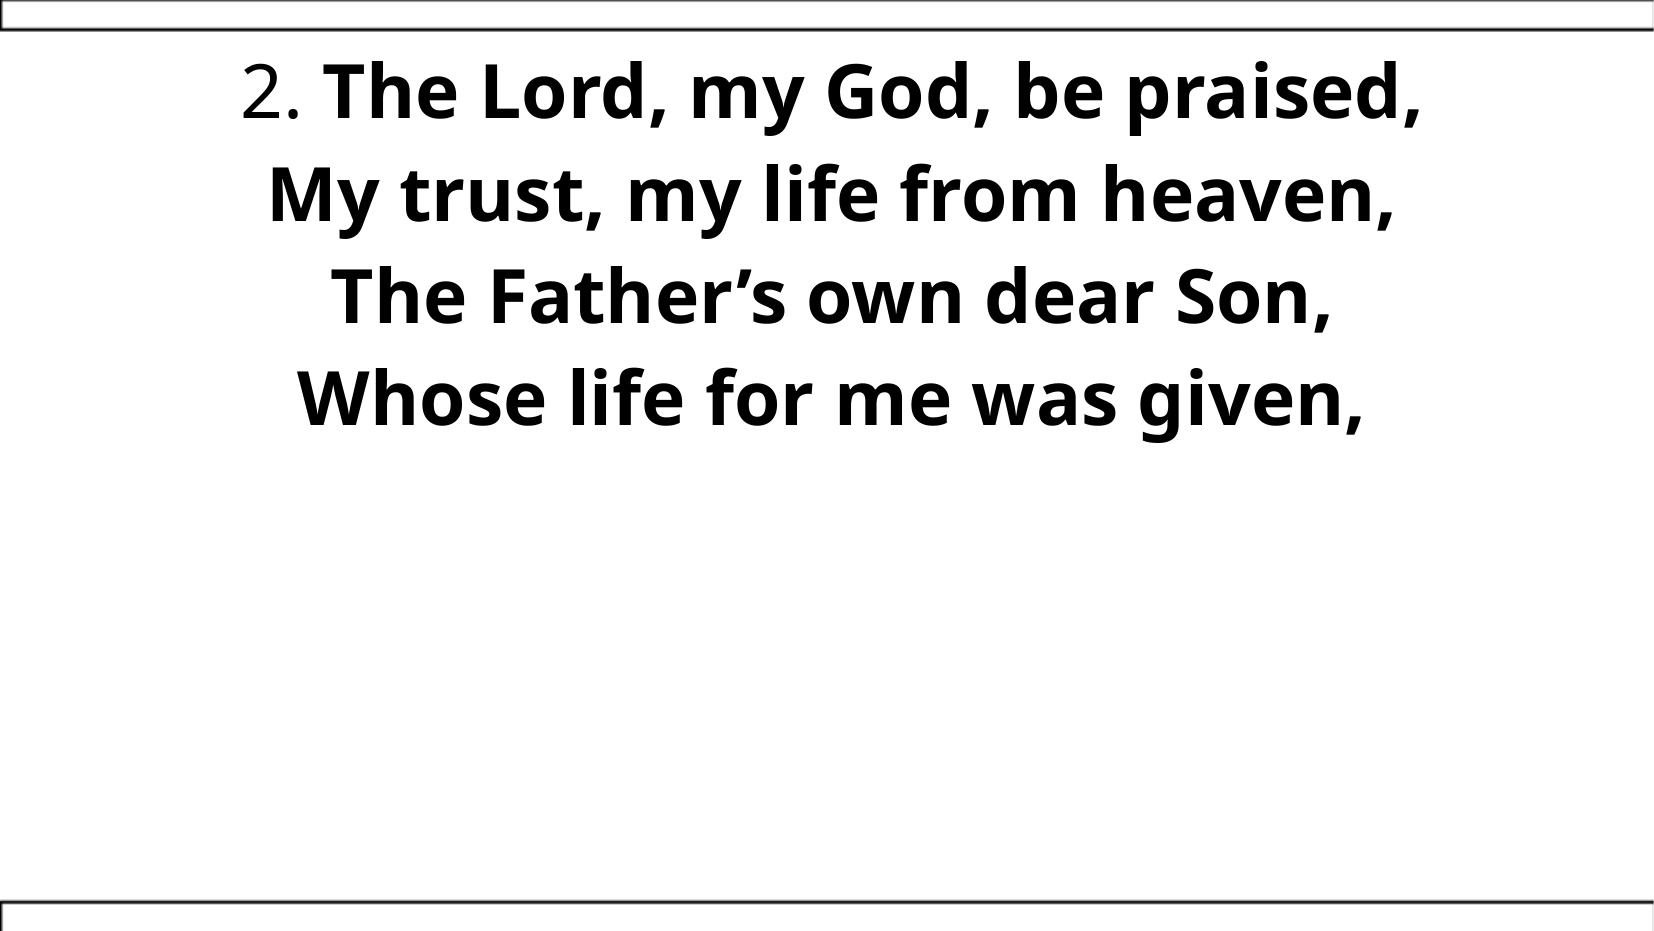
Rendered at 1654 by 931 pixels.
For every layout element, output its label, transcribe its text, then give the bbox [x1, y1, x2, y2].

picture [0, 0, 1654, 931]
text_box 2. The Lord, my God, be praised, My trust, my life from heaven, The Father’s own dear Son, Whose life for me was given, [105, 31, 1561, 446]
